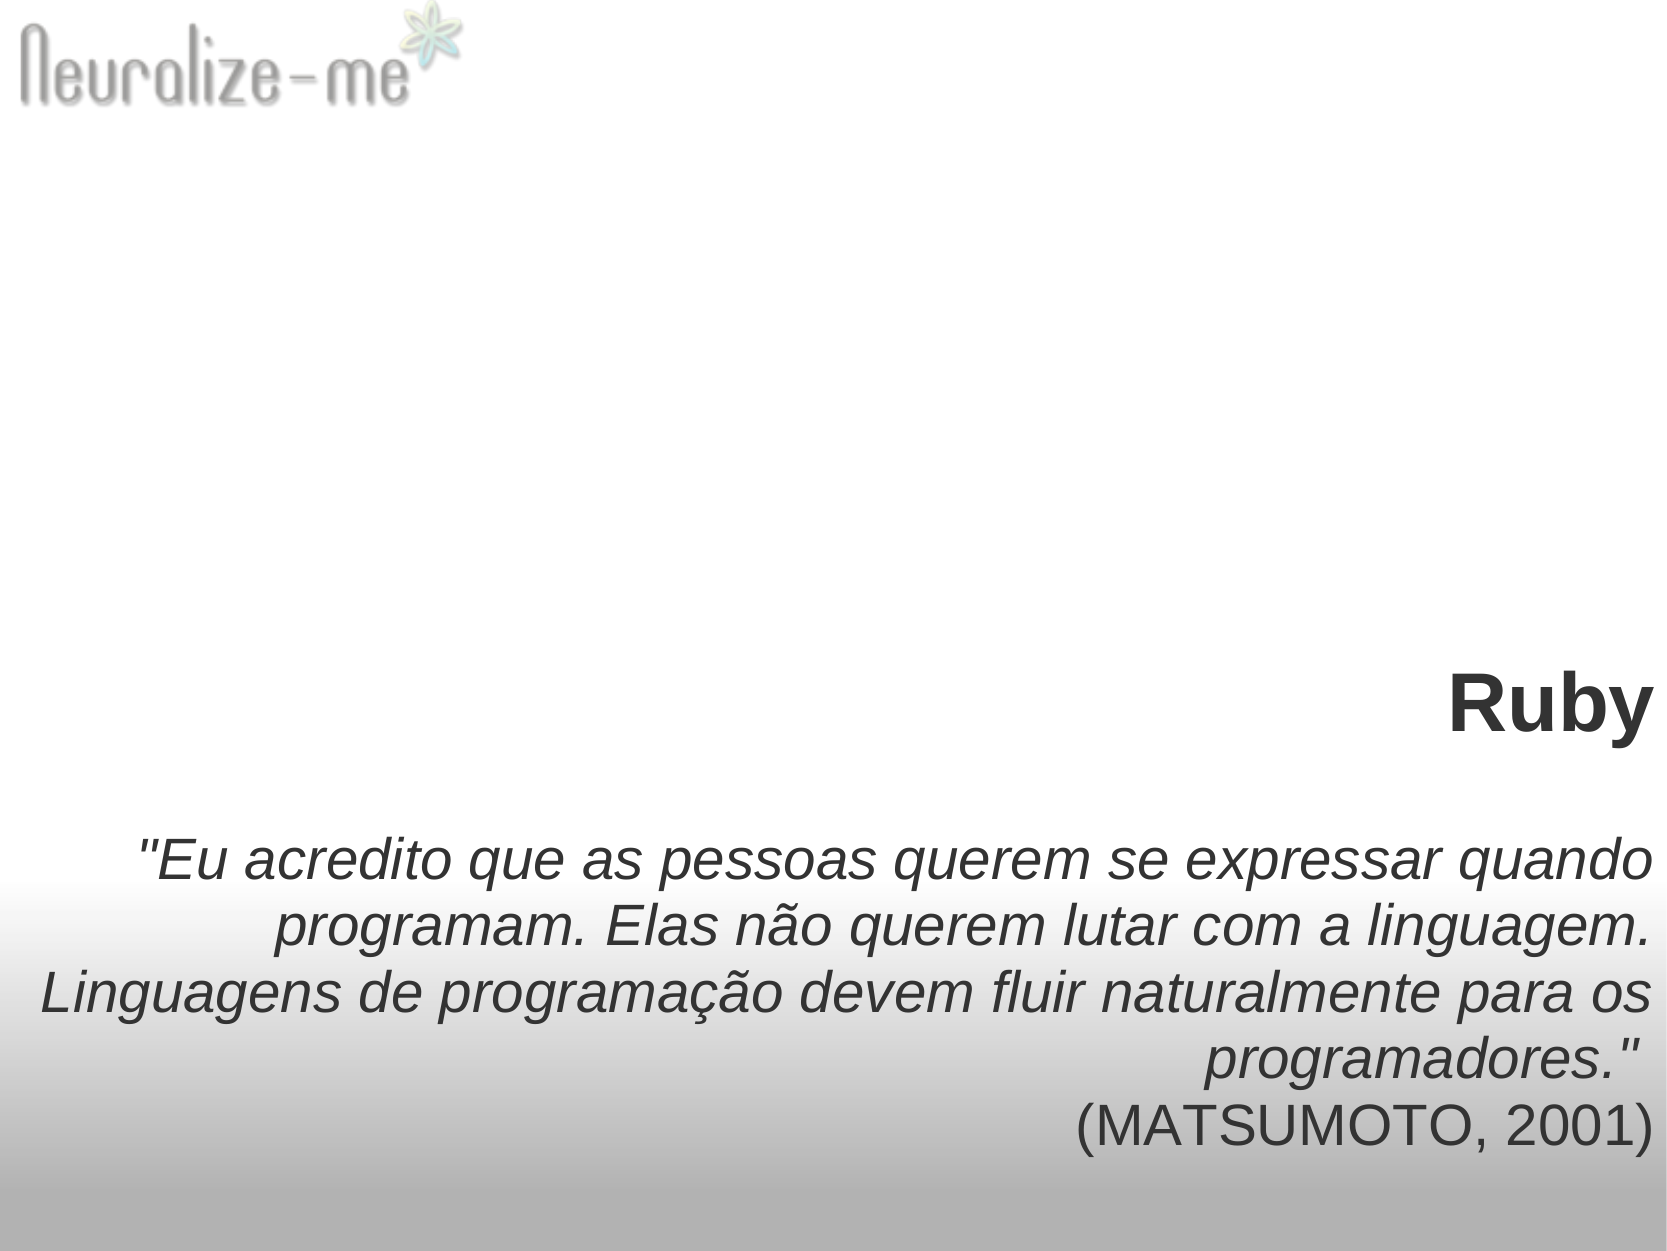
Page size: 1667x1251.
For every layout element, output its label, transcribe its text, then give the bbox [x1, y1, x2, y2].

title Ruby "Eu acredito que as pessoas querem se expressar quando programam. Elas não querem lutar com a linguagem. Linguagens de programação devem fluir naturalmente para os programadores." (MATSUMOTO, 2001) [23, 655, 1656, 1251]
picture [0, 0, 1667, 1251]
